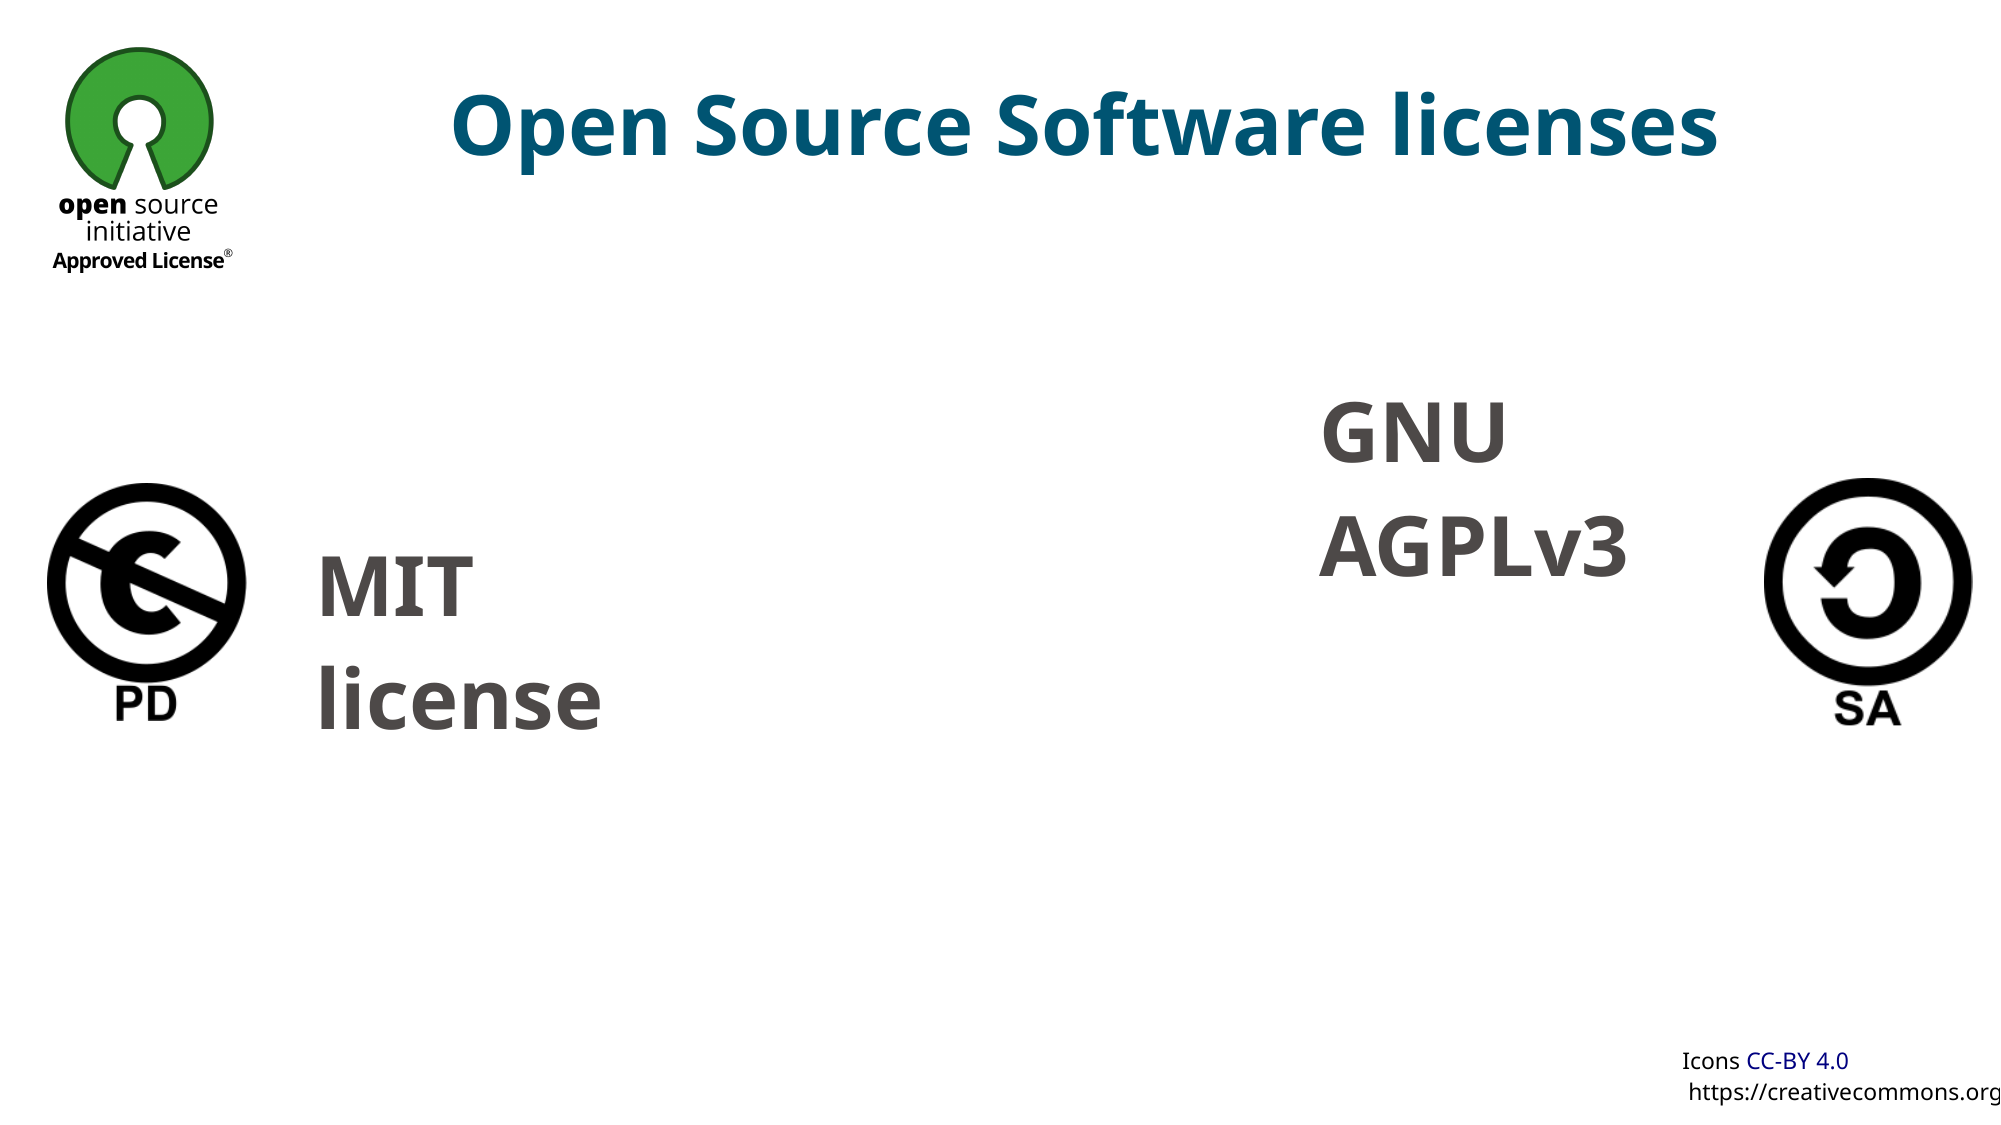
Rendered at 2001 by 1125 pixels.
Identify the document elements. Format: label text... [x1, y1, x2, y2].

text_box Open Source Software licenses [434, 59, 1566, 212]
picture [1764, 478, 1973, 727]
picture [47, 32, 236, 284]
picture [47, 483, 247, 721]
text_box Icons CC-BY 4.0 https://creativecommons.org/ [1667, 1037, 1985, 1099]
text_box GNU AGPLv3 [1304, 366, 1808, 465]
text_box MIT license [300, 519, 733, 618]
